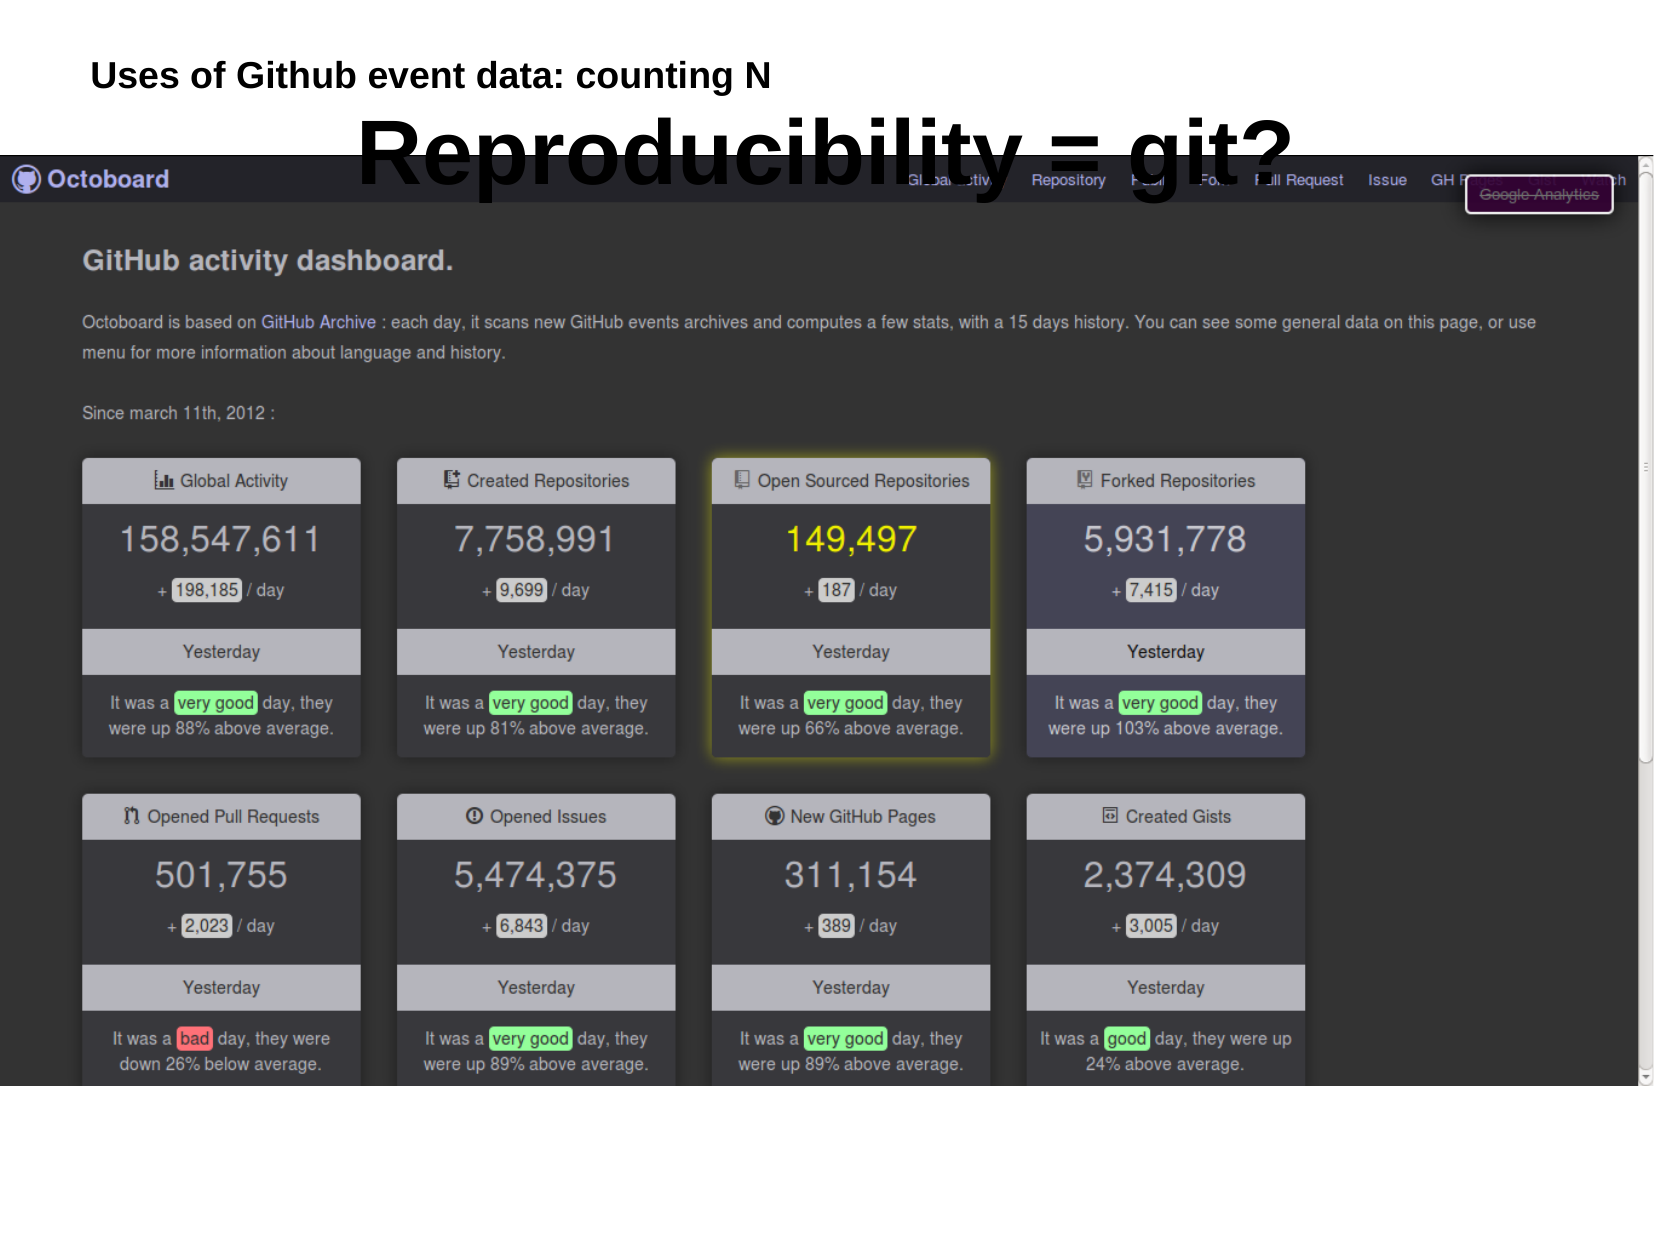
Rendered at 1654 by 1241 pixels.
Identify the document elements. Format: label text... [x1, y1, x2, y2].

text_box Uses of Github event data: counting N [75, 47, 788, 105]
picture [0, 155, 1654, 1086]
title Reproducibility = git? [82, 49, 1571, 257]
